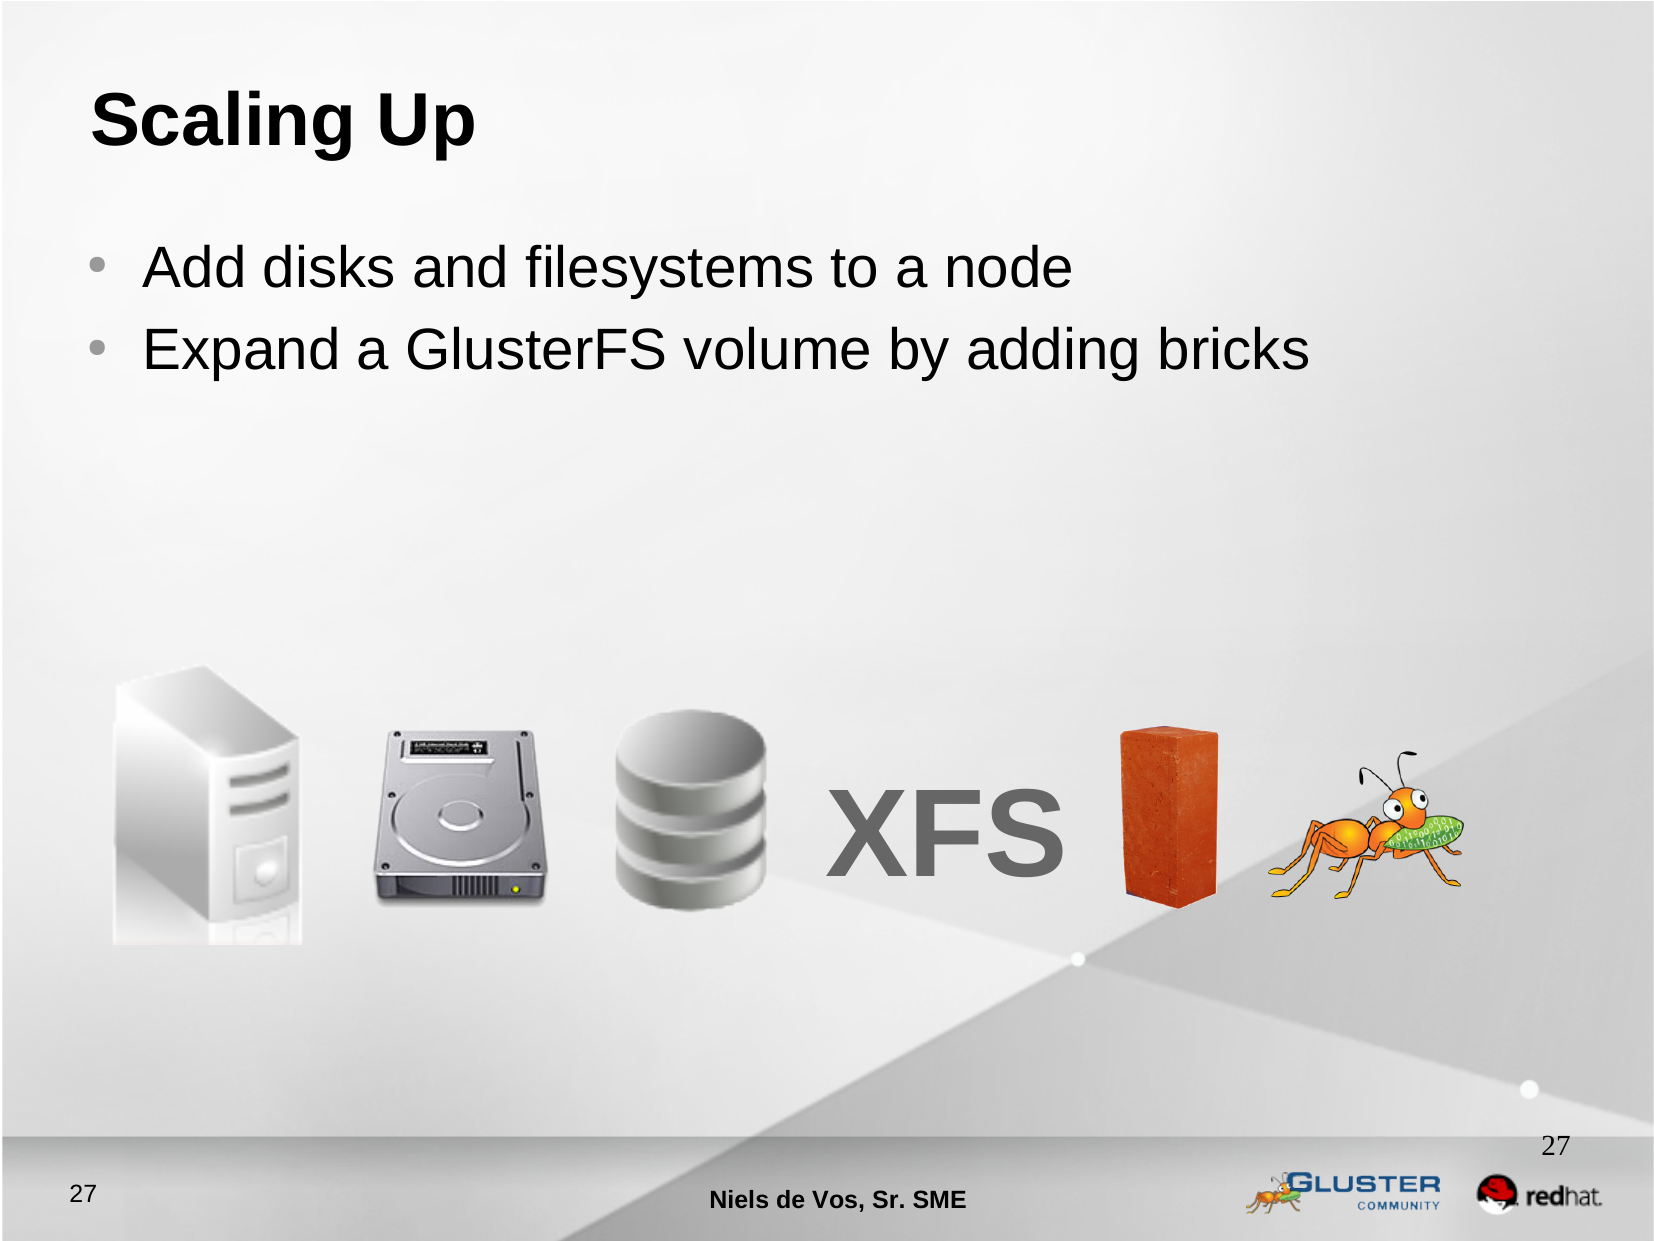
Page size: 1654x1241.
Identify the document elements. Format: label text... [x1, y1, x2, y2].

title Scaling Up [90, 15, 1579, 223]
list XFS [825, 760, 1081, 901]
picture [2, 1, 1654, 1241]
list Add disks and filesystems to a node Expand a GlusterFS volume by adding bricks [86, 232, 1576, 1111]
